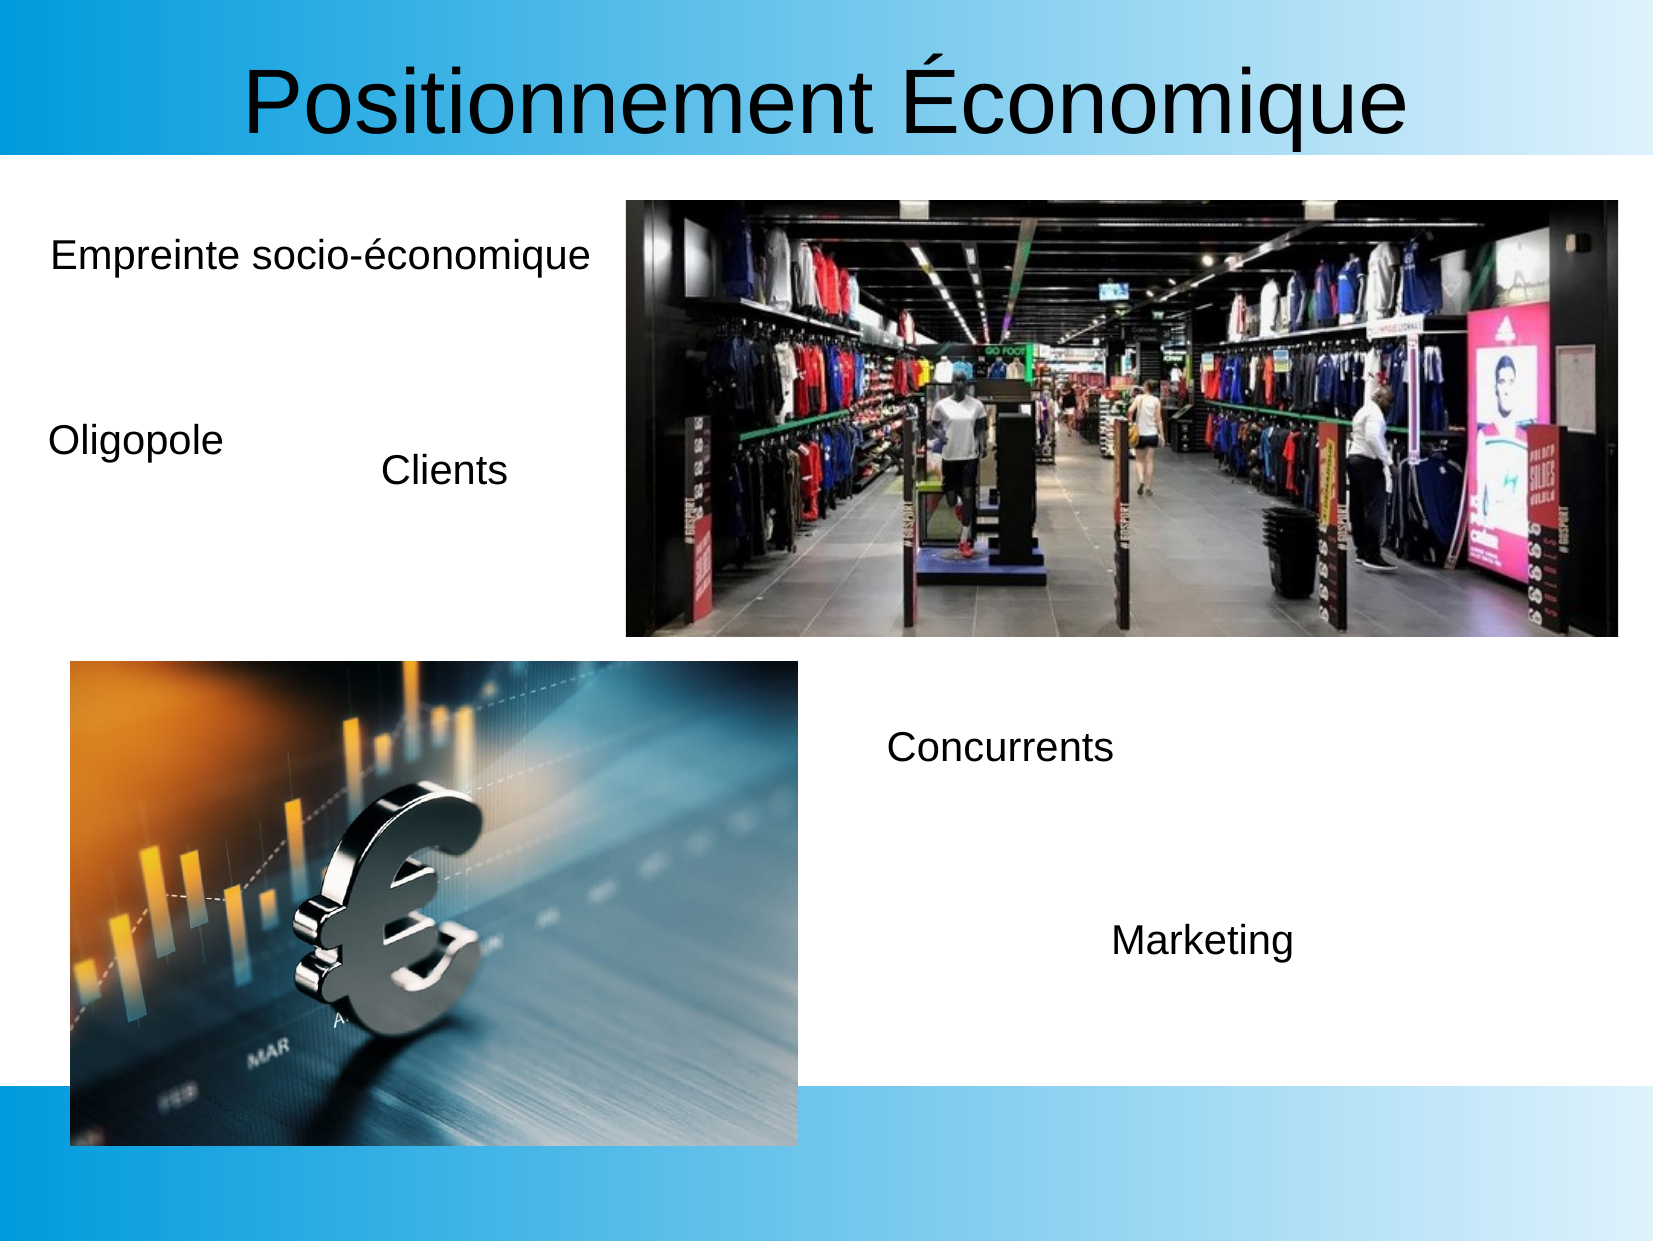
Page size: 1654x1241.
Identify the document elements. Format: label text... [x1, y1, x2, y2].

picture [625, 200, 1619, 637]
text_box Concurrents [871, 716, 1205, 815]
text_box Oligopole [33, 409, 367, 508]
title Positionnement Économique [82, 49, 1571, 155]
text_box Empreinte socio-économique [35, 224, 700, 390]
text_box Clients [366, 439, 723, 567]
text_box Marketing [1096, 909, 1430, 1009]
picture [70, 661, 798, 1241]
